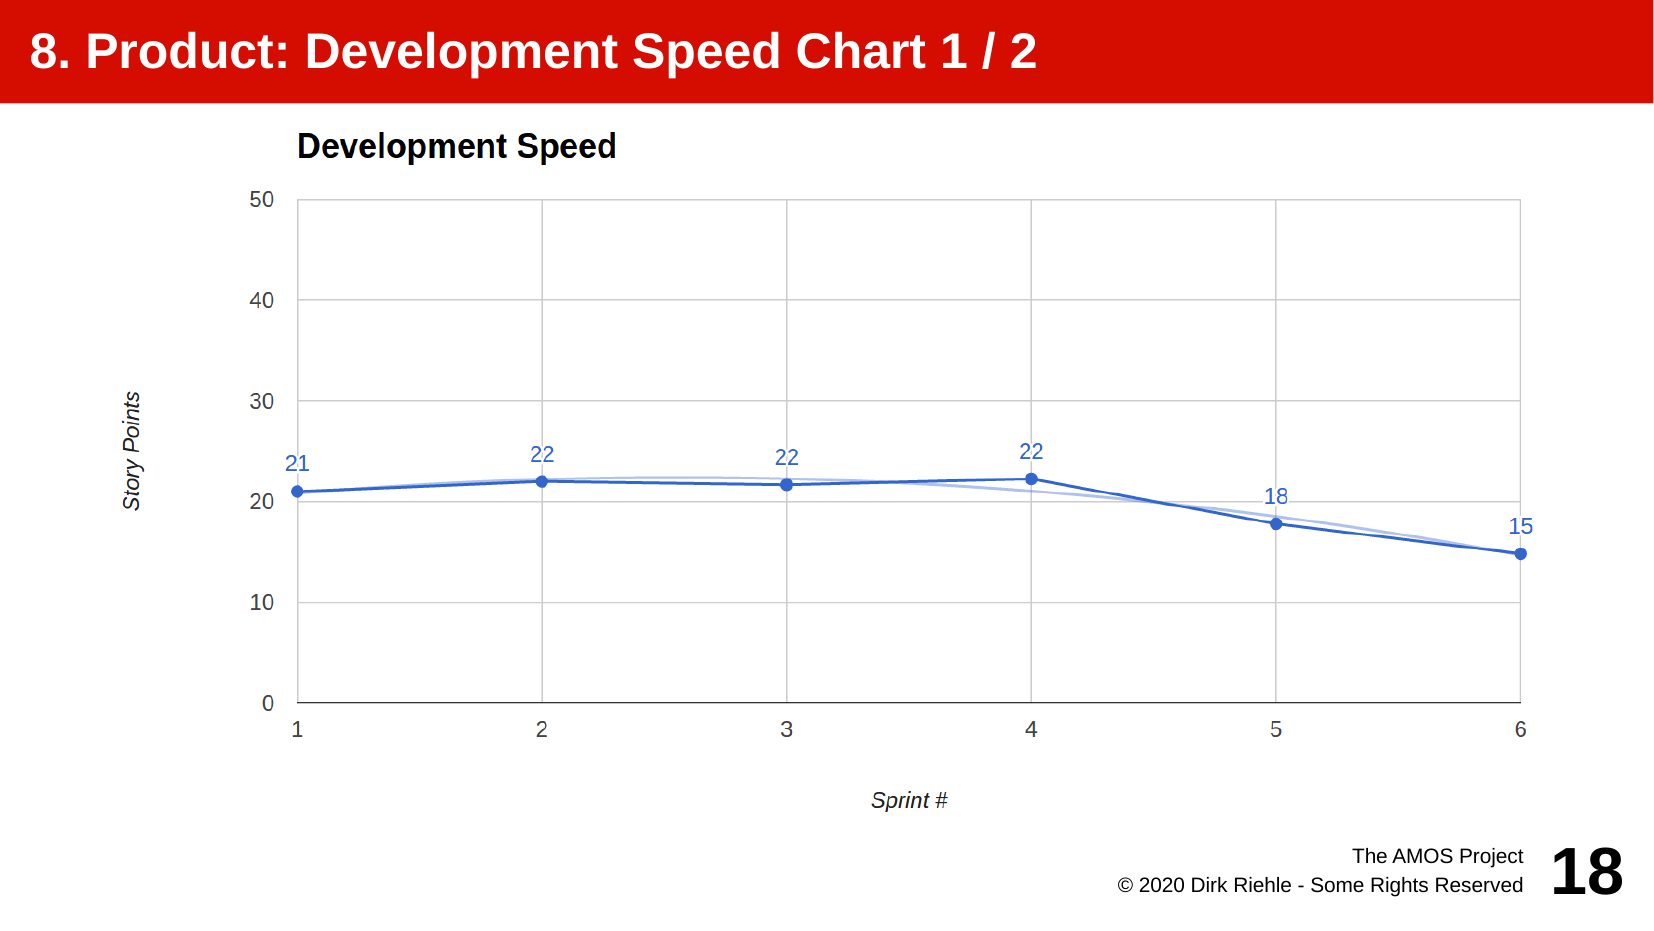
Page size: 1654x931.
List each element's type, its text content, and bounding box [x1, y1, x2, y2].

picture [136, 132, 1518, 812]
title 8. Product: Development Speed Chart 1 / 2 [0, 0, 1654, 104]
